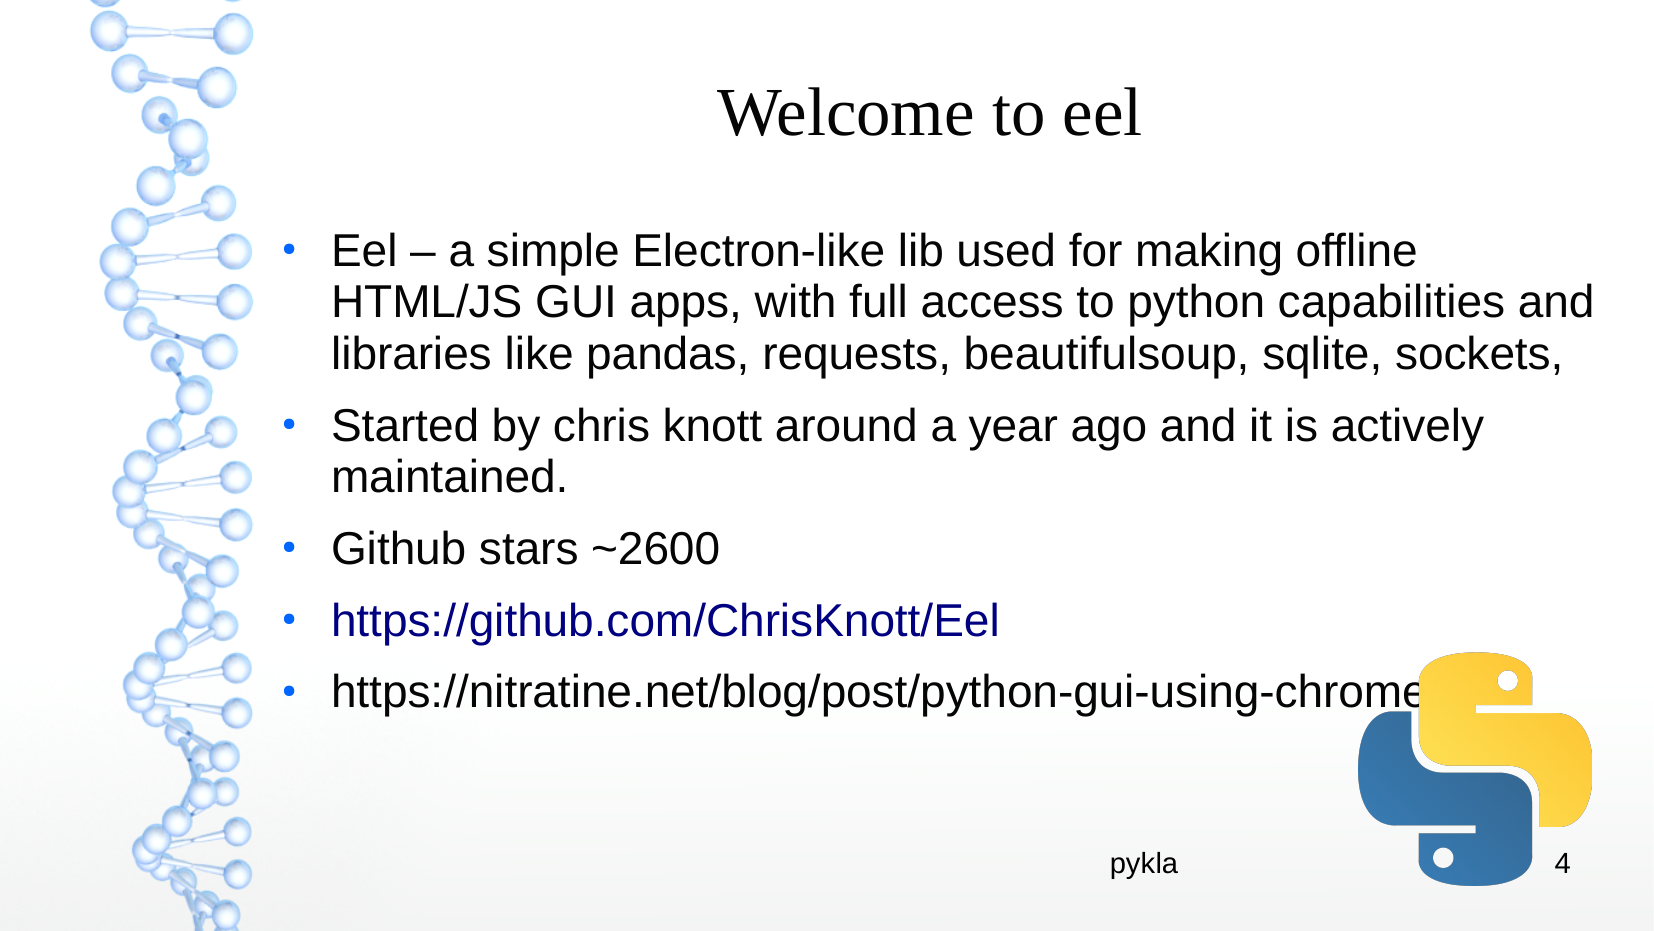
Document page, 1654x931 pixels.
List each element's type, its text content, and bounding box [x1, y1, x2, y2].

list Eel – a simple Electron-like lib used for making offline HTML/JS GUI apps, with full access to python capabilities and libraries like pandas, requests, beautifulsoup, sqlite, sockets, Started by chris knott around a year ago and it is actively maintained. Github stars ~2600 https://github.com/ChrisKnott/Eel https://nitratine.net/blog/post/python-gui-using-chrome/ [265, 224, 1595, 764]
picture [0, 0, 1654, 931]
title Welcome to eel [265, 35, 1595, 189]
